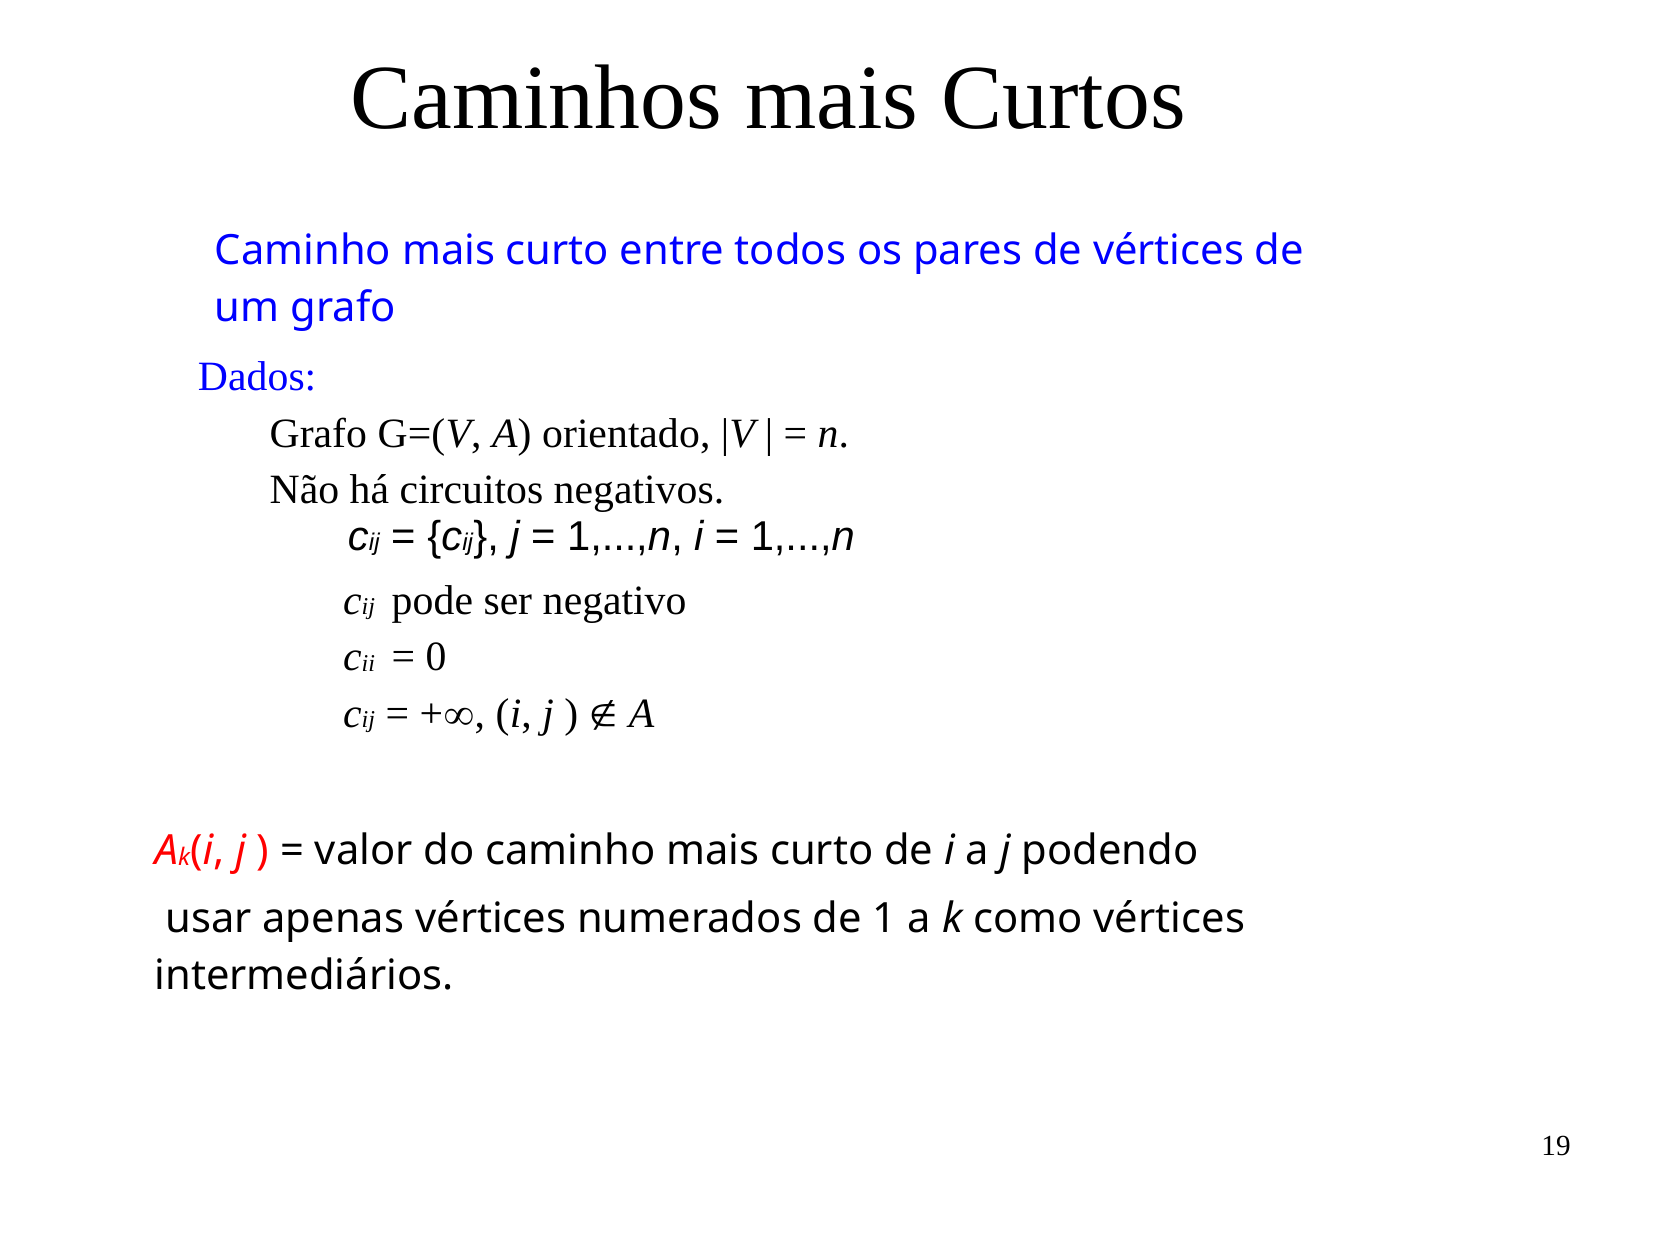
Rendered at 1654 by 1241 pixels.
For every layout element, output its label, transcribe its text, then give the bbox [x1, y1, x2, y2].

title Caminhos mais Curtos [237, 38, 1300, 157]
text_box Caminho mais curto entre todos os pares de vértices de um grafo [199, 212, 1363, 301]
list Dados: Grafo G=(V, A) orientado, |V | = n. Não há circuitos negativos. cij = {cij}, j = 1,...,n, i = 1,...,n cij pode ser negativo cii = 0 cij = +, (i, j )  A [183, 345, 1459, 1176]
text_box Ak(i, j ) = valor do caminho mais curto de i a j podendo usar apenas vértices numerados de 1 a k como vértices intermediários. [139, 812, 1278, 1013]
